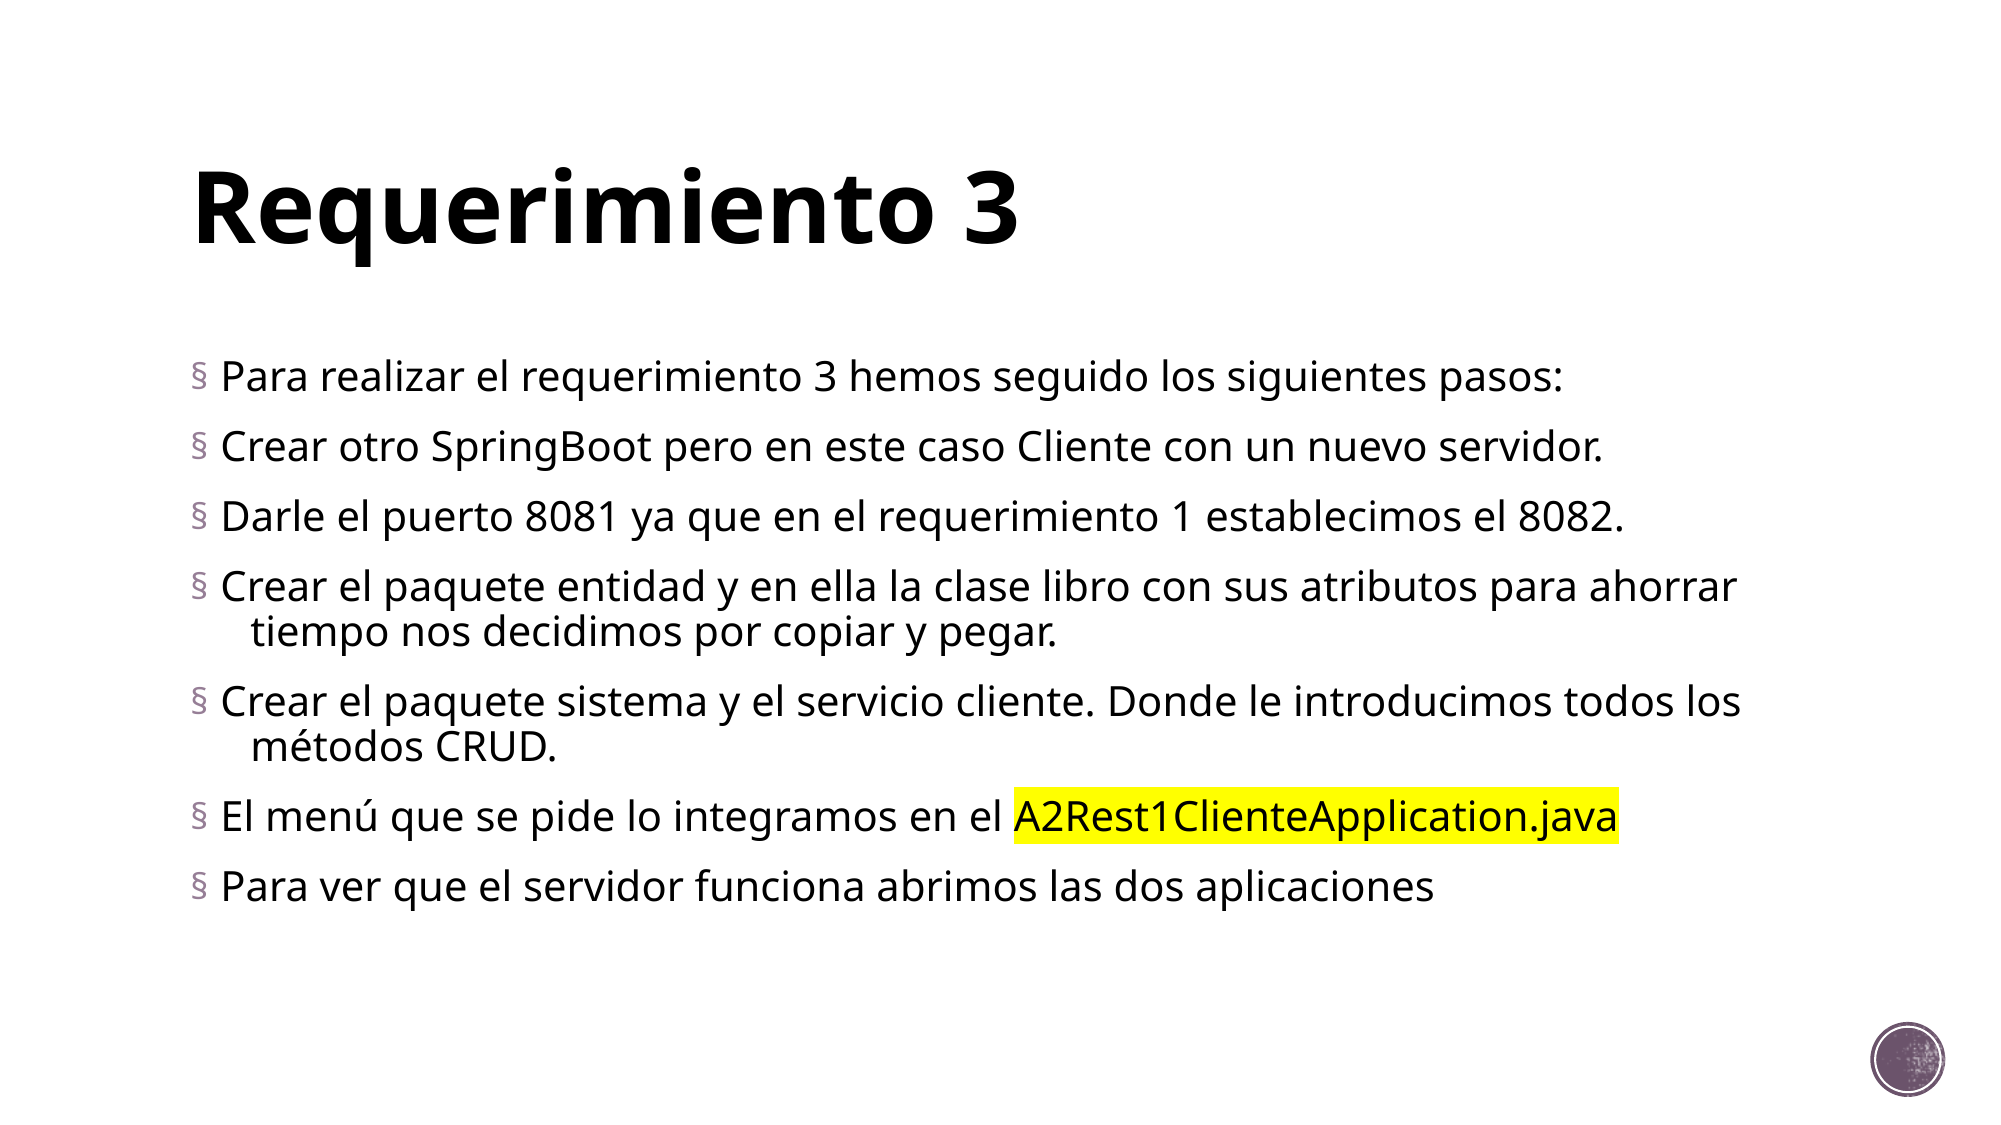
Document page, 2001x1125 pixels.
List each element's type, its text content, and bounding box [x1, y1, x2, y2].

list Para realizar el requerimiento 3 hemos seguido los siguientes pasos: Crear otro SpringBoot pero en este caso Cliente con un nuevo servidor. Darle el puerto 8081 ya que en el requerimiento 1 establecimos el 8082. Crear el paquete entidad y en ella la clase libro con sus atributos para ahorrar tiempo nos decidimos por copiar y pegar. Crear el paquete sistema y el servicio cliente. Donde le introducimos todos los métodos CRUD. El menú que se pide lo integramos en el A2Rest1ClienteApplication.java Para ver que el servidor funciona abrimos las dos aplicaciones [175, 348, 1826, 1013]
title Requerimiento 3 [175, 79, 1826, 344]
